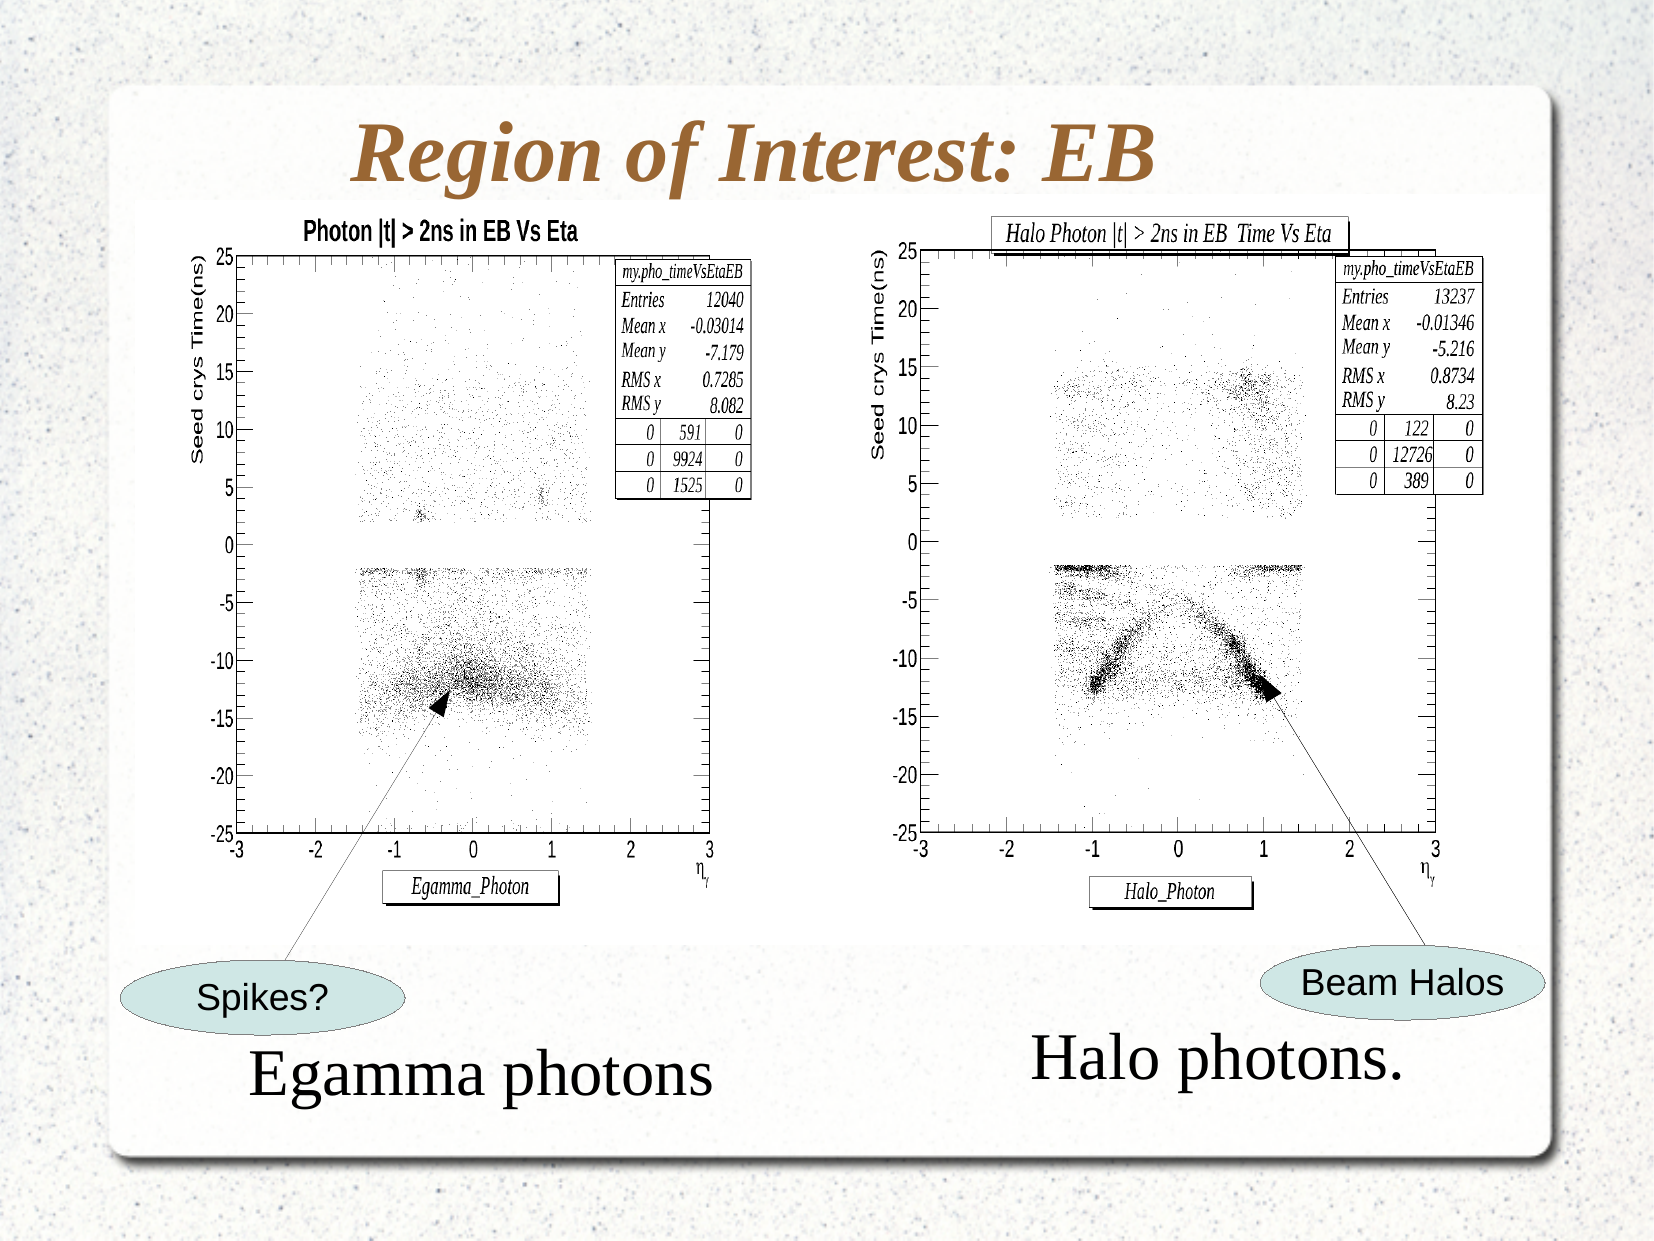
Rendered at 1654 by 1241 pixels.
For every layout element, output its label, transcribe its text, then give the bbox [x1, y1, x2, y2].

picture [0, 0, 1654, 1241]
list Egamma photons [177, 1035, 721, 1111]
list Halo photons. [960, 1020, 1486, 1095]
text_box Beam Halos [1260, 946, 1546, 1021]
title Region of Interest: EB [270, 105, 1261, 200]
text_box Spikes? [120, 960, 406, 1036]
